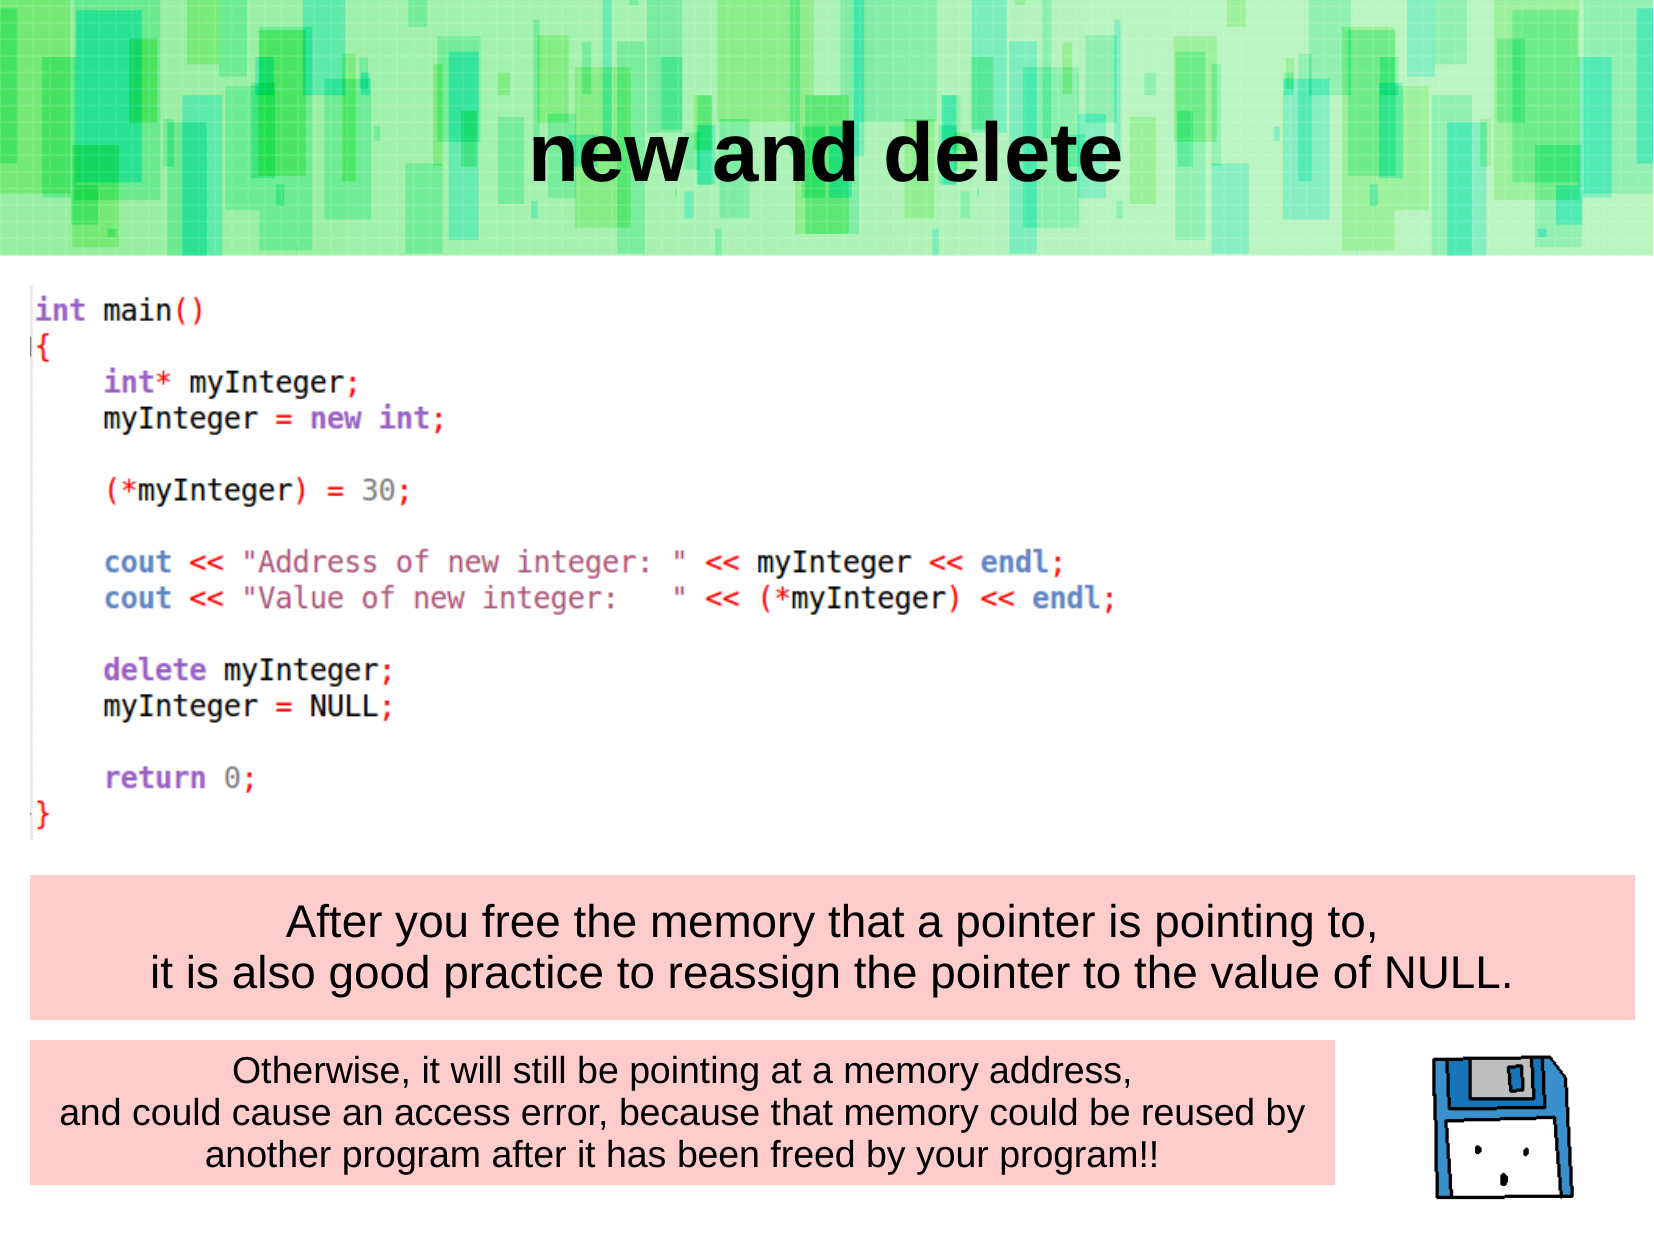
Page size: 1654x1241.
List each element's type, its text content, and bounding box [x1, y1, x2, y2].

text_box After you free the memory that a pointer is pointing to, it is also good practice to reassign the pointer to the value of NULL. [30, 875, 1636, 1021]
text_box Otherwise, it will still be pointing at a memory address, and could cause an access error, because that memory could be reused by another program after it has been freed by your program!! [30, 1040, 1336, 1186]
picture [0, 0, 1654, 1241]
title new and delete [82, 49, 1571, 257]
